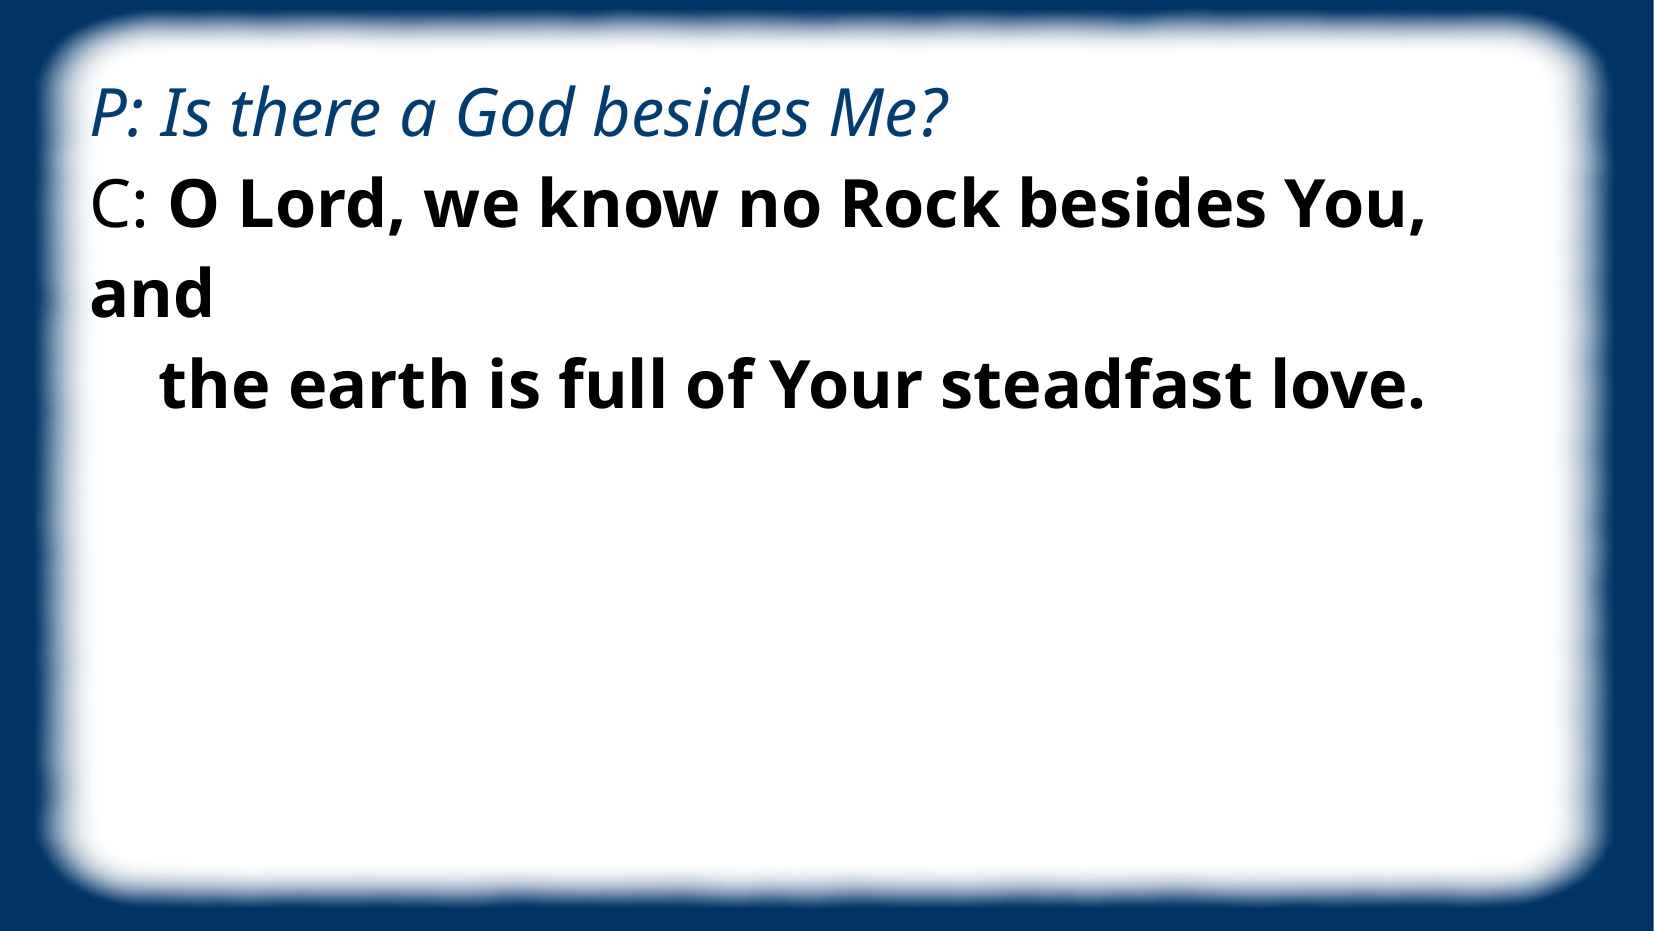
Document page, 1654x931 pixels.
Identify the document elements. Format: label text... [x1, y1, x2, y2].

text_box P: Is there a God besides Me? C: O Lord, we know no Rock besides You, and the earth is full of Your steadfast love. [75, 57, 1561, 346]
picture [0, 0, 1654, 931]
